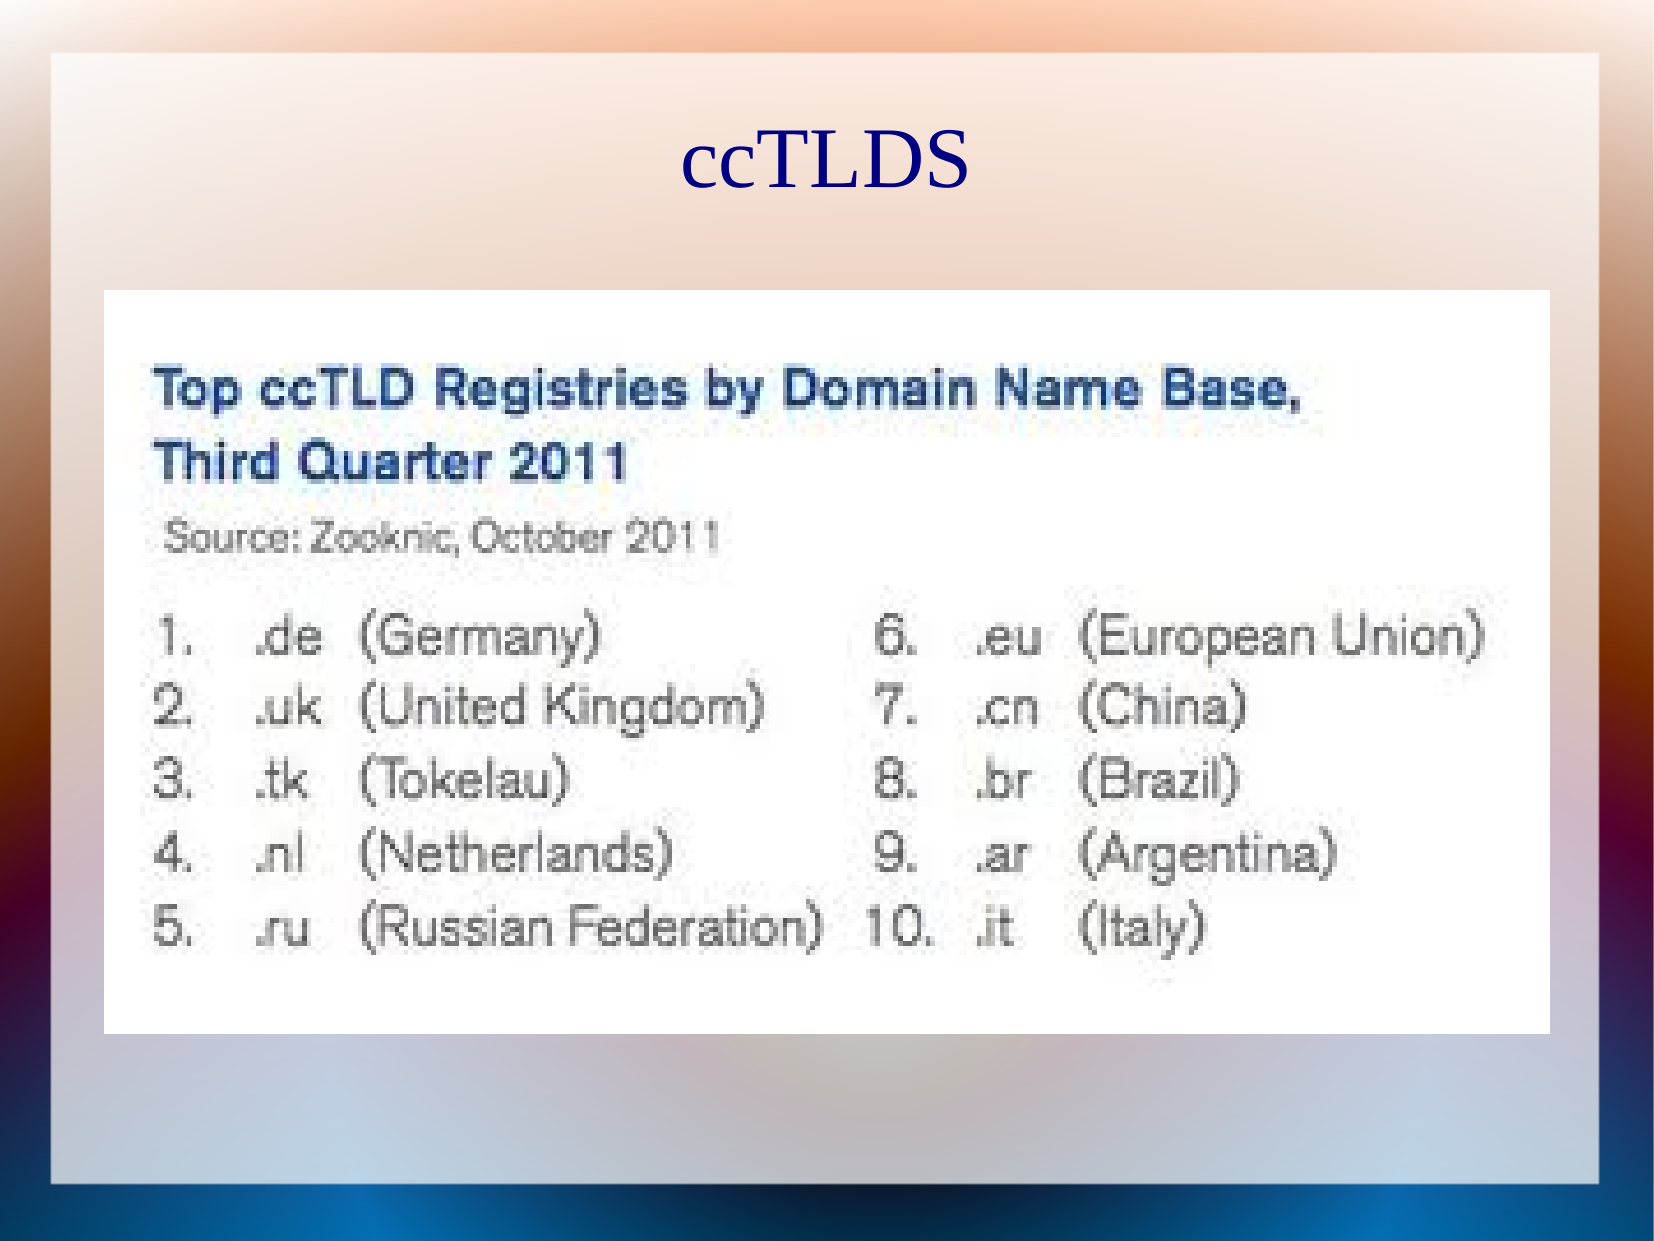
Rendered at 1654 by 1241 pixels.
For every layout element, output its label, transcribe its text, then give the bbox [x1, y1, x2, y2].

title ccTLDS [82, 55, 1571, 263]
picture [0, 0, 1654, 1241]
